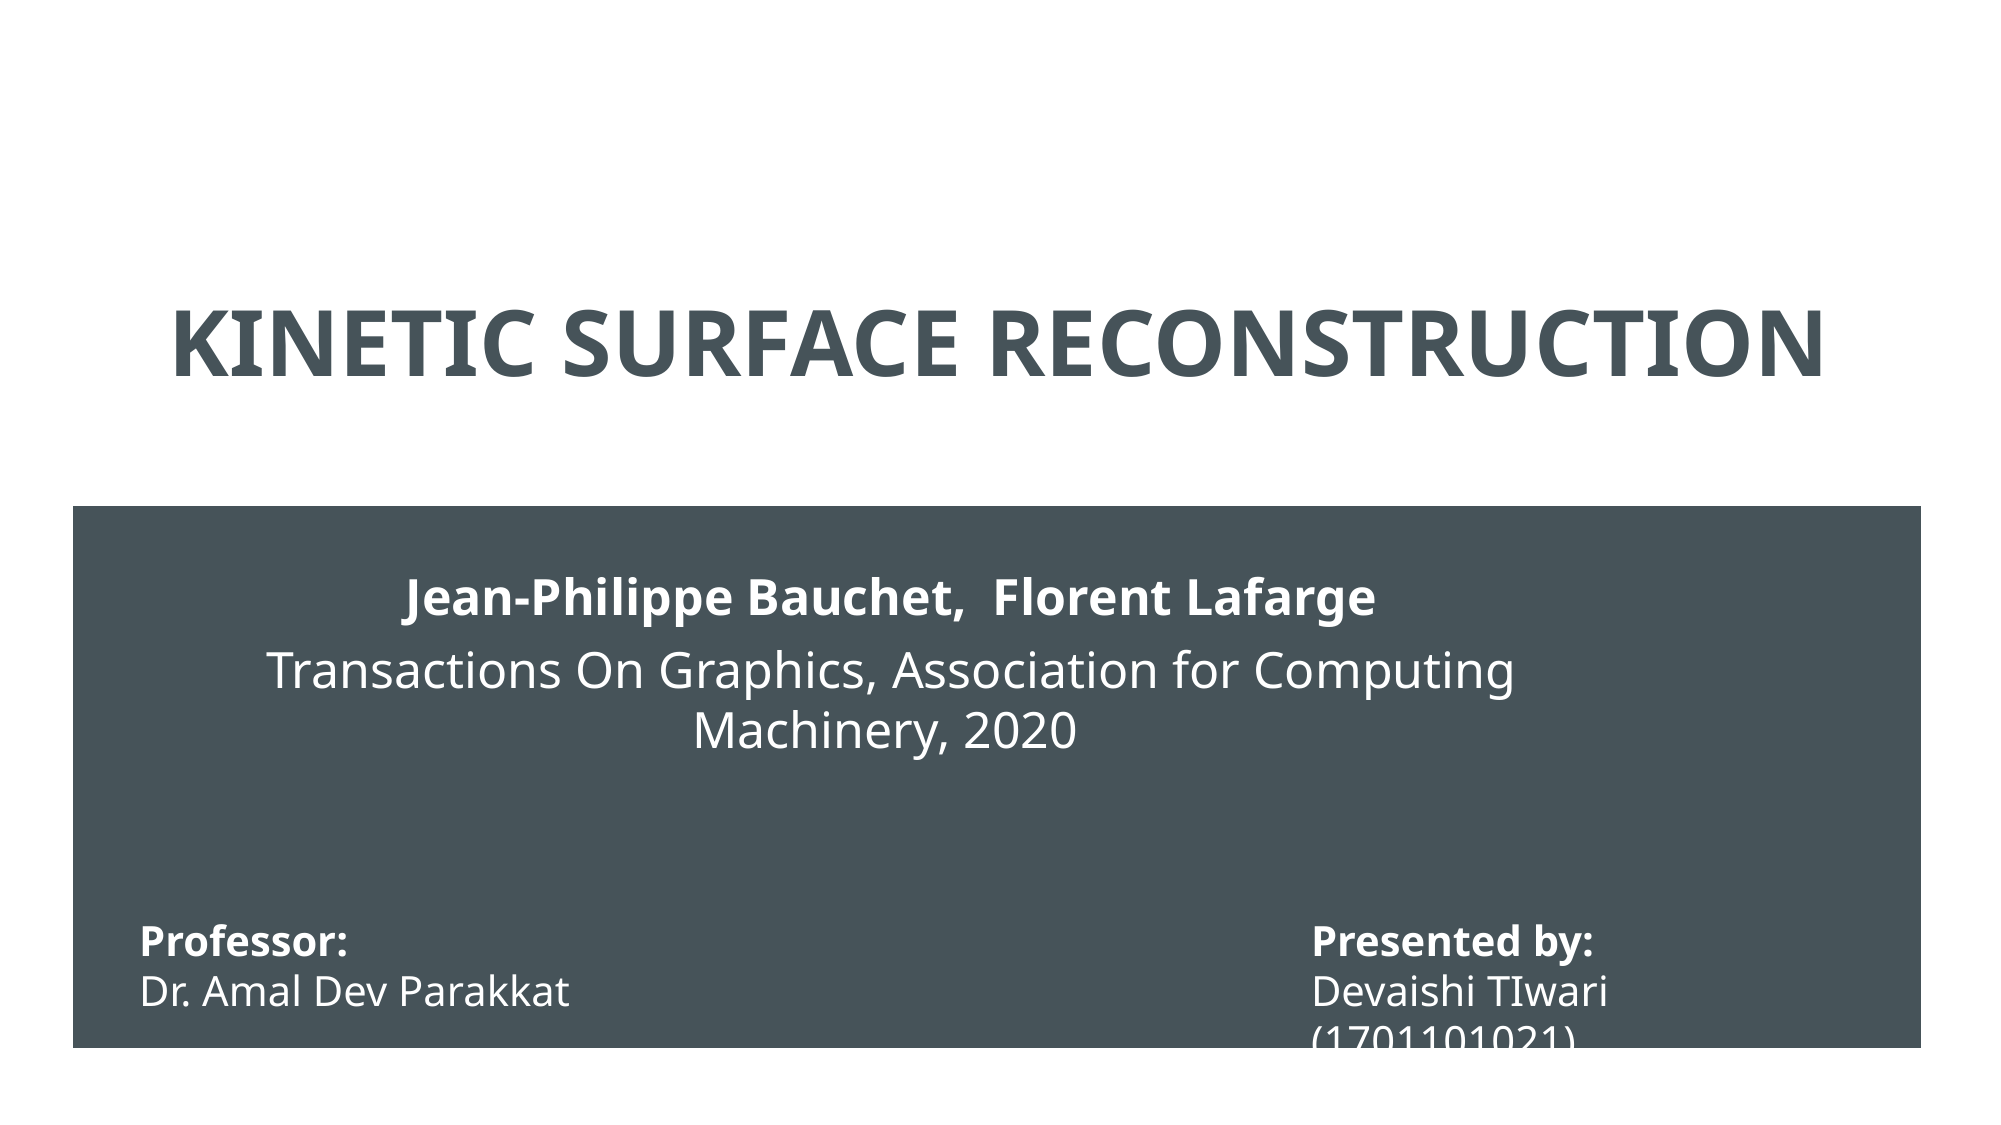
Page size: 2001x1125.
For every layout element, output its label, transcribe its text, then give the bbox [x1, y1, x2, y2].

text_box Jean-Philippe Bauchet, Florent Lafarge Transactions On Graphics, Association for Computing Machinery, 2020 [251, 558, 1714, 838]
text_box Professor: Dr. Amal Dev Parakkat [124, 907, 709, 1024]
text_box Presented by: Devaishi TIwari (1701101021) [1296, 906, 1895, 1024]
title KINETIC SURFACE RECONSTRUCTION [97, 160, 1902, 403]
